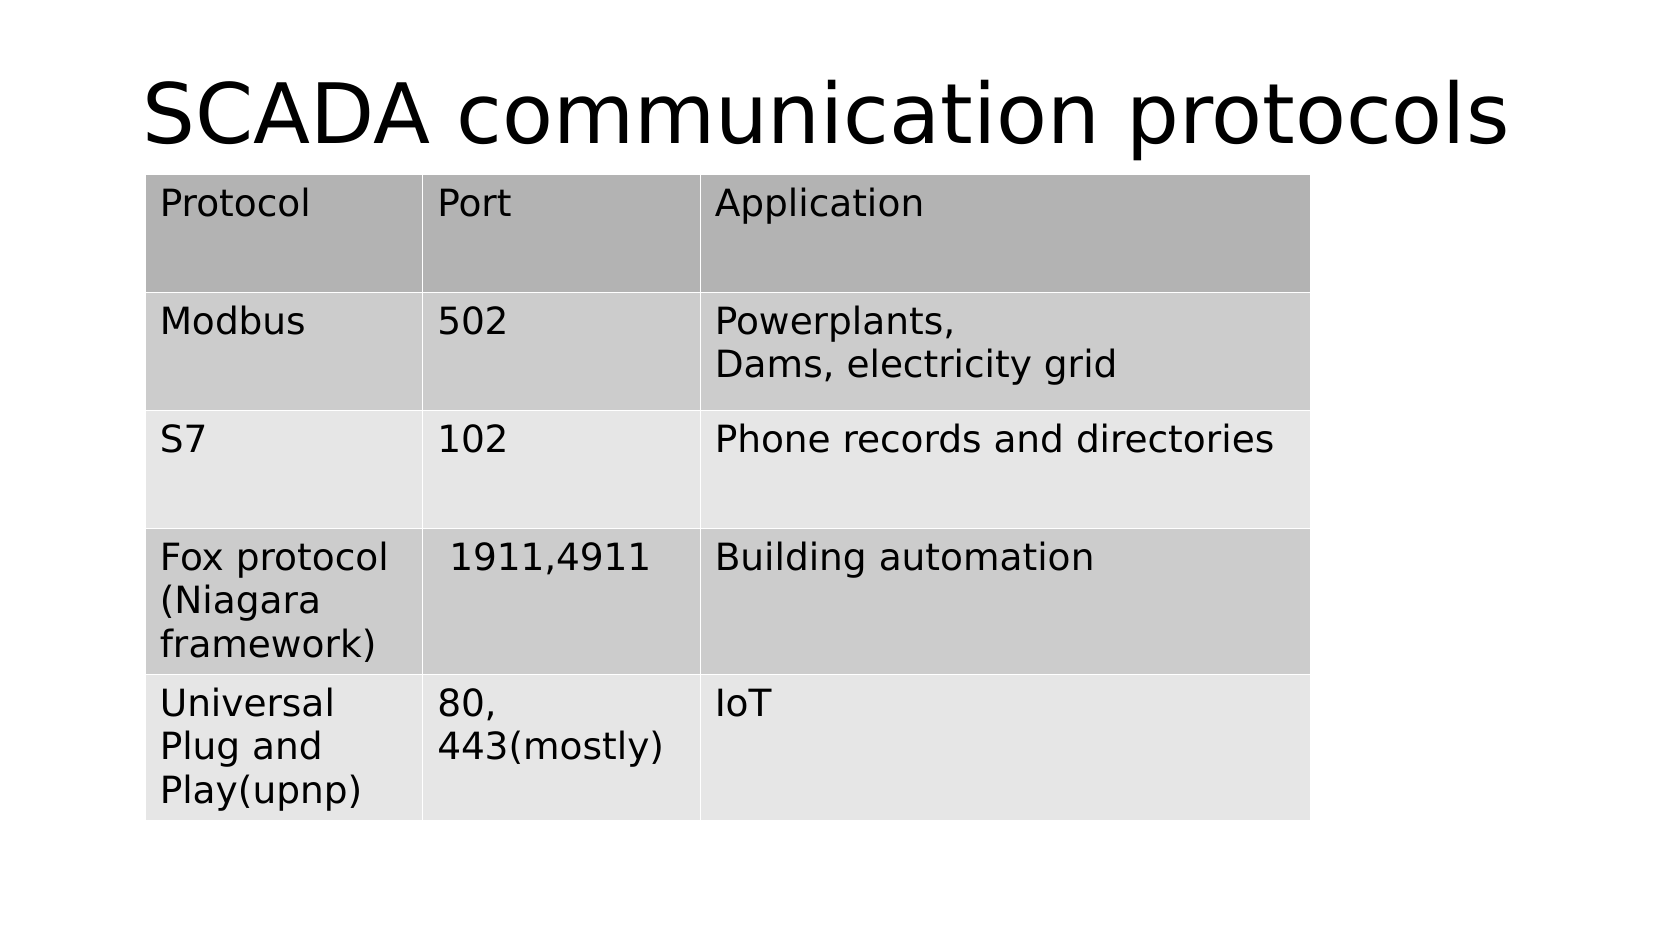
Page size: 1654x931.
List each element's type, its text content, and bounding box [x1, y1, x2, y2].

table_cell Fox protocol (Niagara framework) [146, 529, 422, 674]
table_cell 80, 443(mostly) [423, 675, 700, 820]
table_header Port [423, 175, 700, 292]
table_cell S7 [146, 411, 422, 528]
table_cell Phone records and directories [701, 411, 1310, 528]
table_cell 1911,4911 [423, 529, 700, 674]
table_header Application [701, 175, 1310, 292]
title SCADA communication protocols [82, 37, 1571, 193]
table_cell 502 [423, 293, 700, 410]
table_cell Building automation [701, 529, 1310, 674]
table_cell Modbus [146, 293, 422, 410]
table_cell Powerplants, Dams, electricity grid [701, 293, 1310, 410]
table_cell 102 [423, 411, 700, 528]
table_header Protocol [146, 175, 422, 292]
table_cell IoT [701, 675, 1310, 820]
table_cell Universal Plug and Play(upnp) [146, 675, 422, 820]
